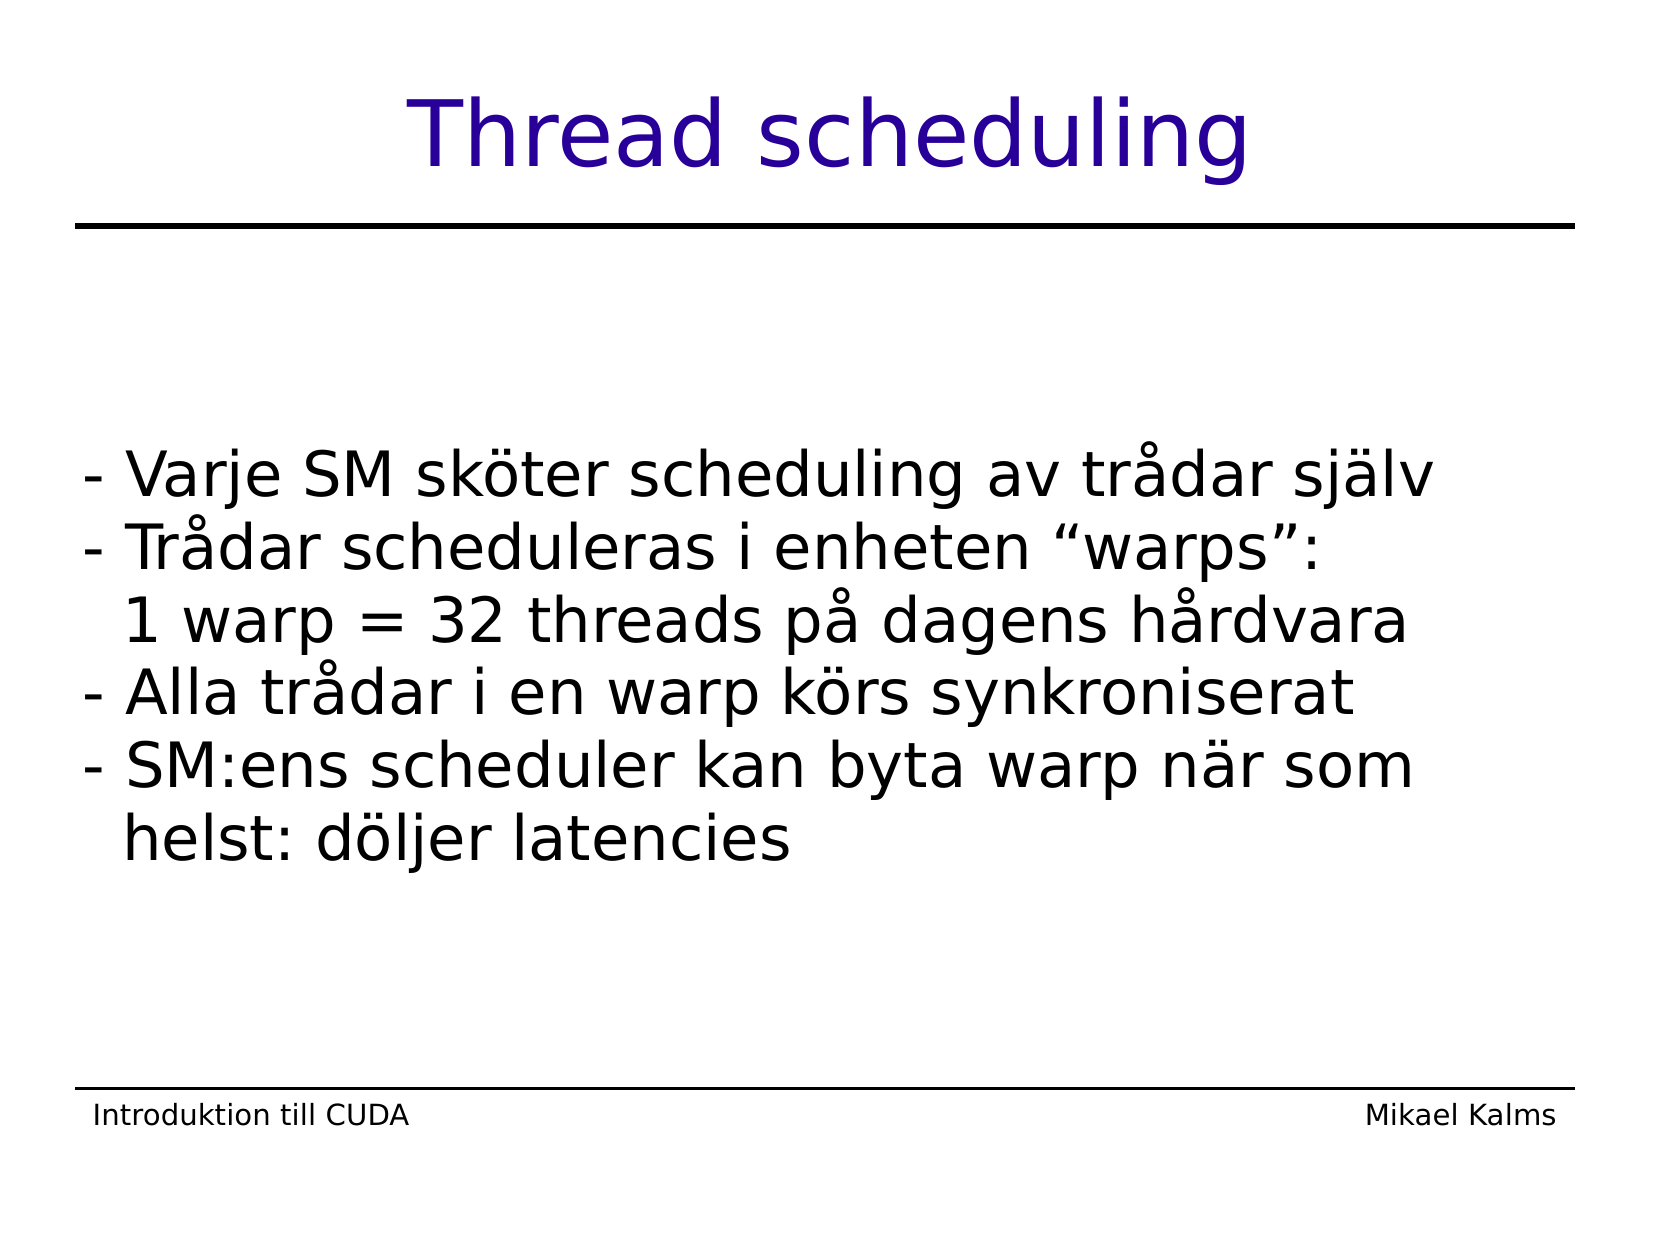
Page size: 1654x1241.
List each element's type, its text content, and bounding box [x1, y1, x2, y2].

title Thread scheduling [86, 38, 1576, 231]
text_box Introduktion till CUDA [75, 1088, 428, 1144]
text_box Mikael Kalms [1347, 1088, 1576, 1144]
text_box - Varje SM sköter scheduling av trådar själv - Trådar scheduleras i enheten “warps”: 1 warp = 32 threads på dagens hårdvara - Alla trådar i en warp körs synkroniserat - SM:ens scheduler kan byta warp när som helst: döljer latencies [82, 300, 1571, 1014]
